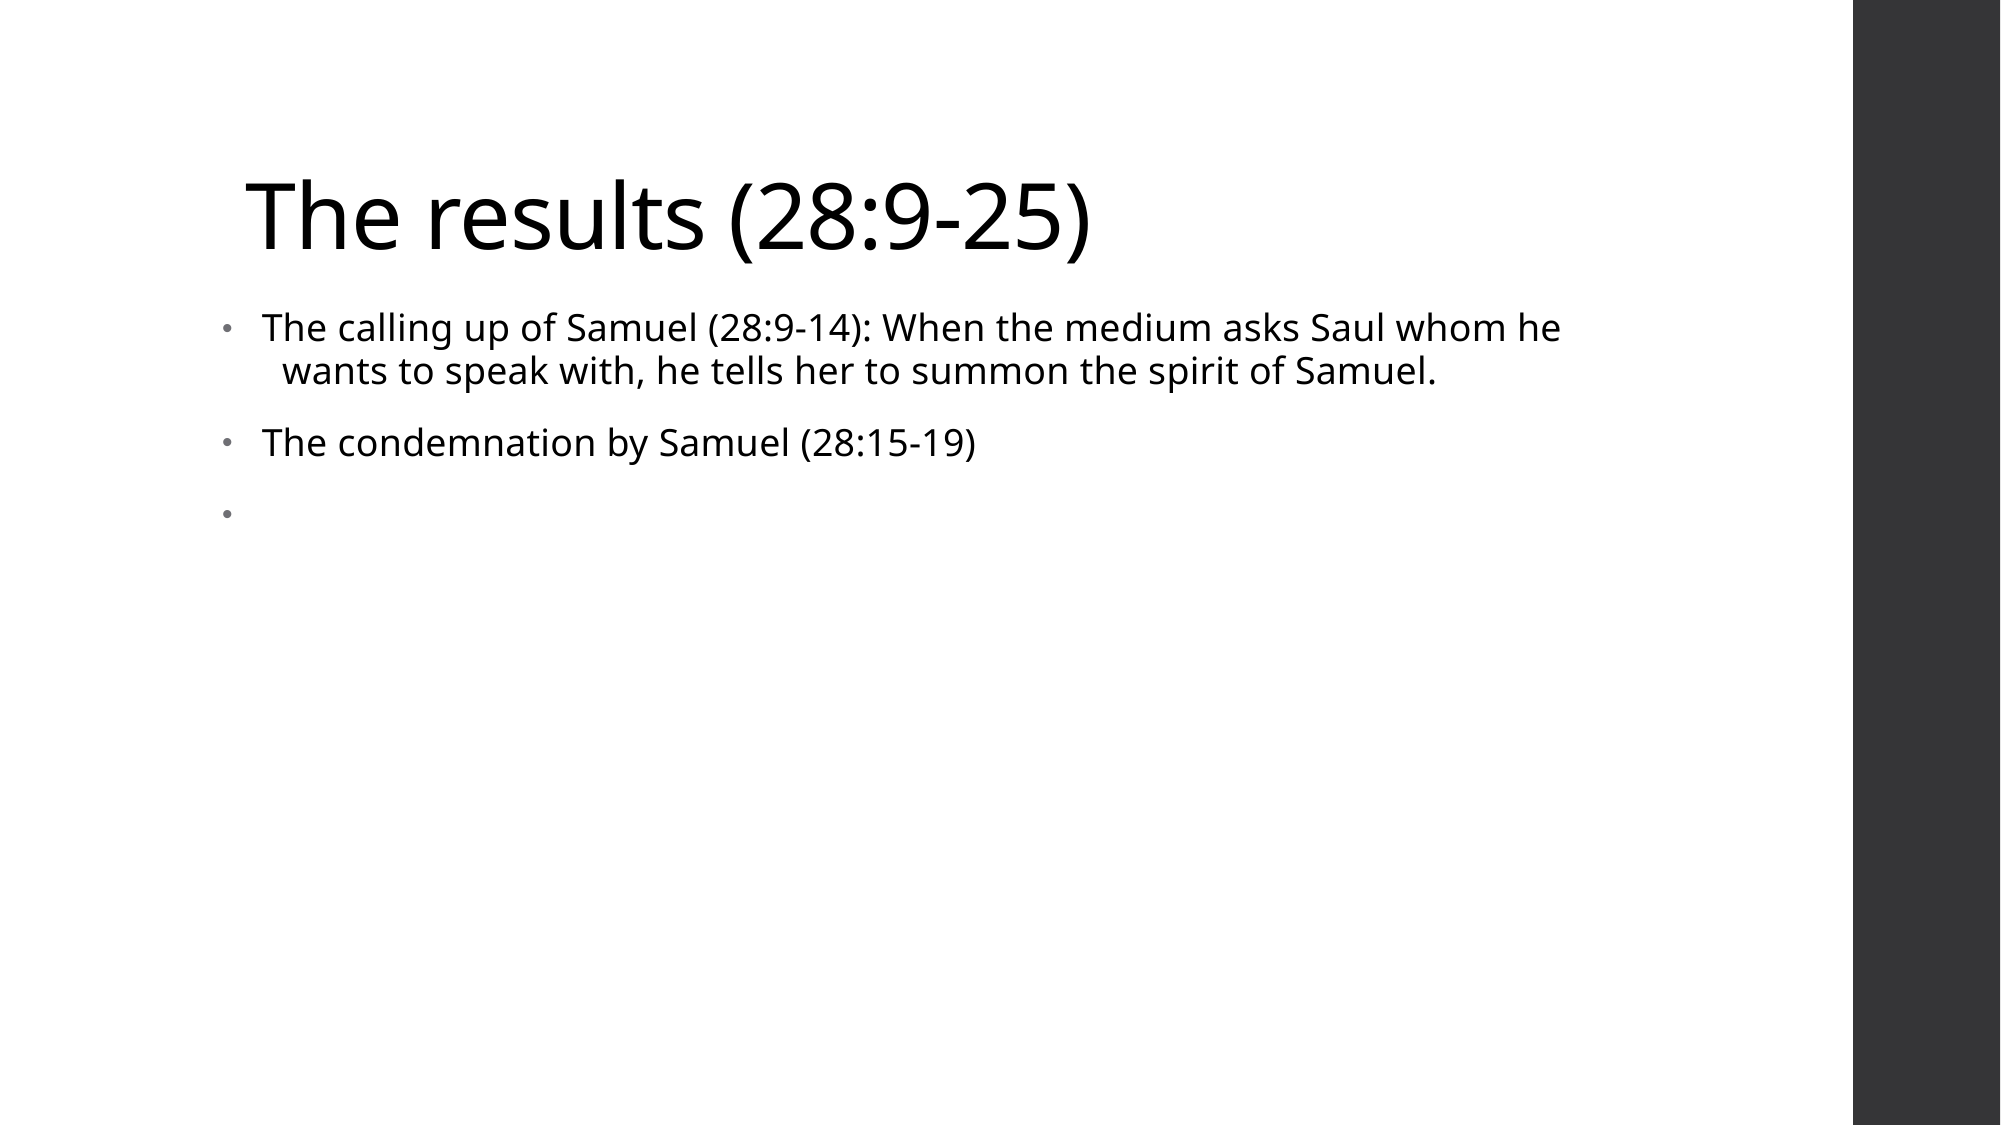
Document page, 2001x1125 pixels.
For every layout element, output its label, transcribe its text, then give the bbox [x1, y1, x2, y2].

list The calling up of Samuel (28:9-14): When the medium asks Saul whom he wants to speak with, he tells her to summon the spirit of Samuel. The condemnation by Samuel (28:15-19) [206, 299, 1617, 1014]
title The results (28:9-25) [206, 60, 1797, 278]
